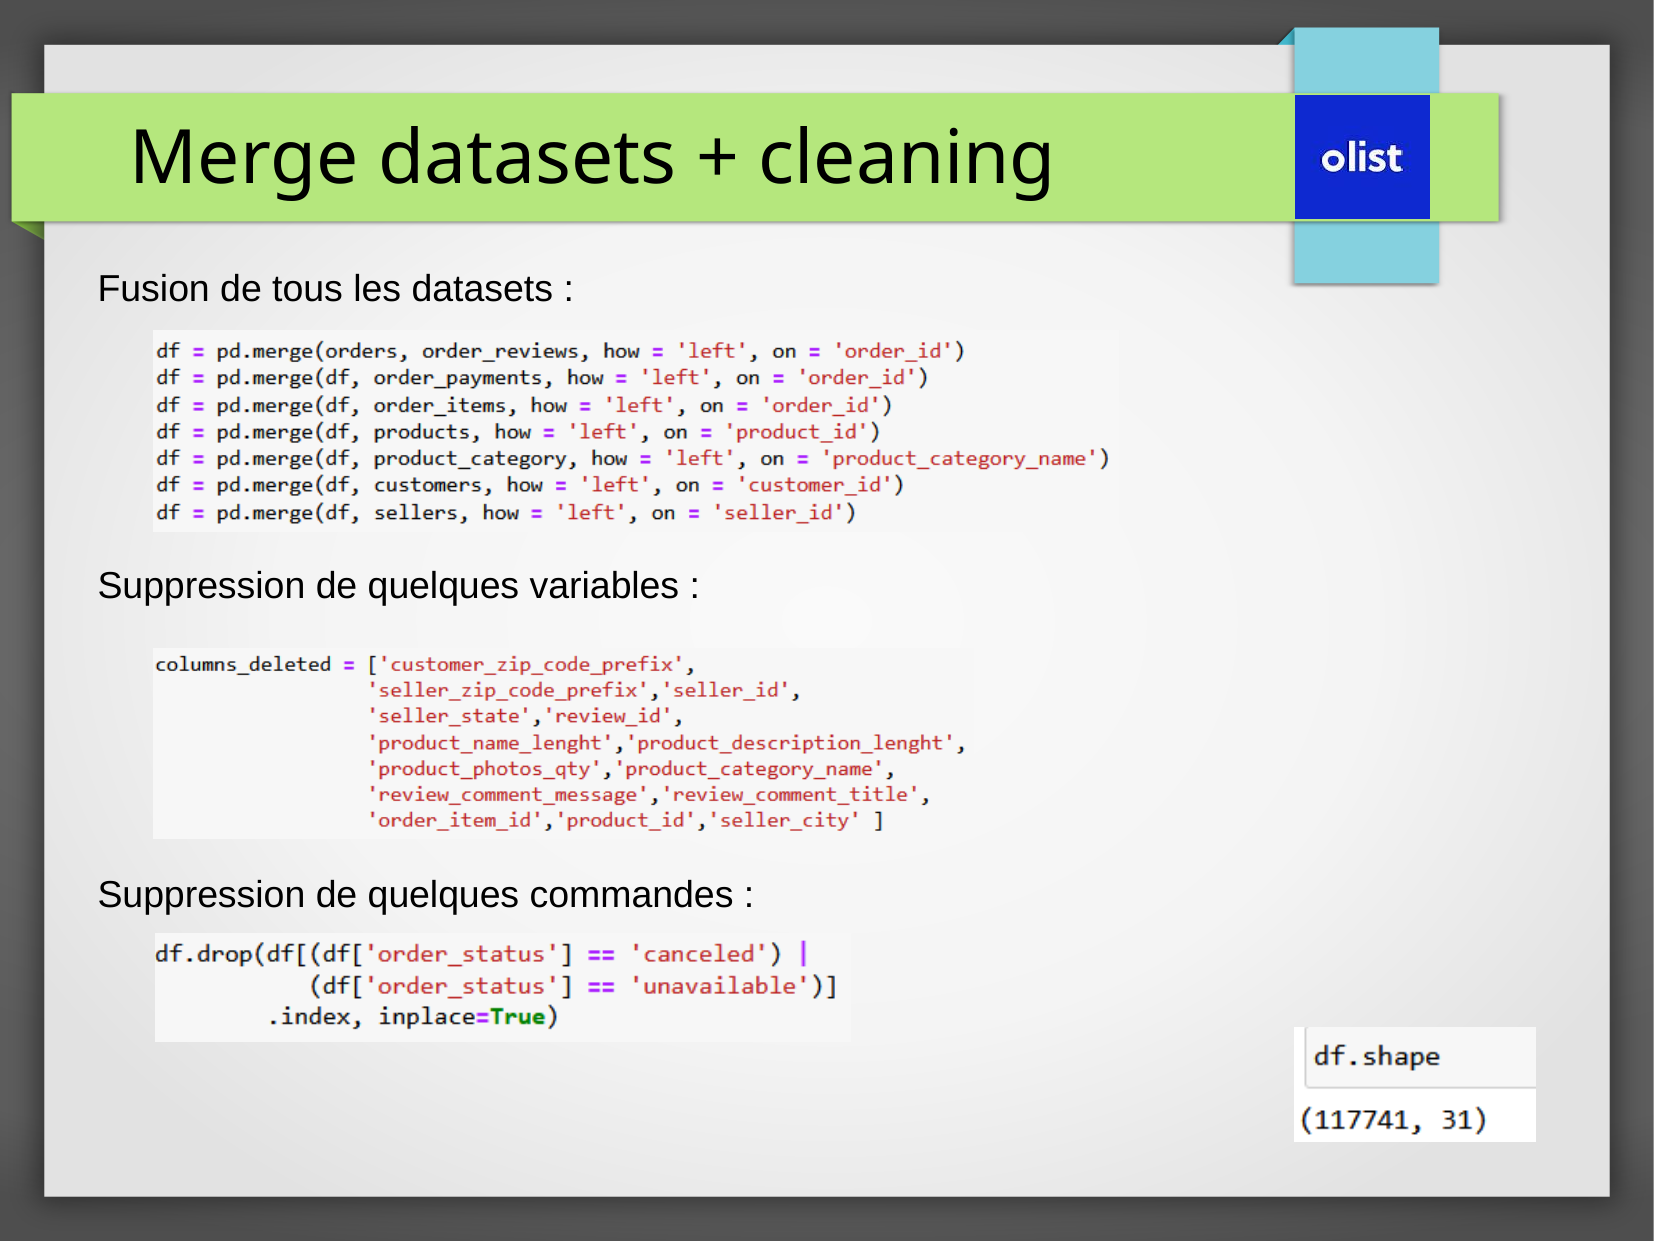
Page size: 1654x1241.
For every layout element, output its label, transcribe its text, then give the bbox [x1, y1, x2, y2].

text_box Fusion de tous les datasets : [82, 259, 1146, 317]
text_box Suppression de quelques variables : [82, 557, 1016, 615]
picture [0, 0, 1654, 1241]
title Merge datasets + cleaning [129, 95, 1295, 214]
text_box Suppression de quelques commandes : [82, 866, 1063, 924]
